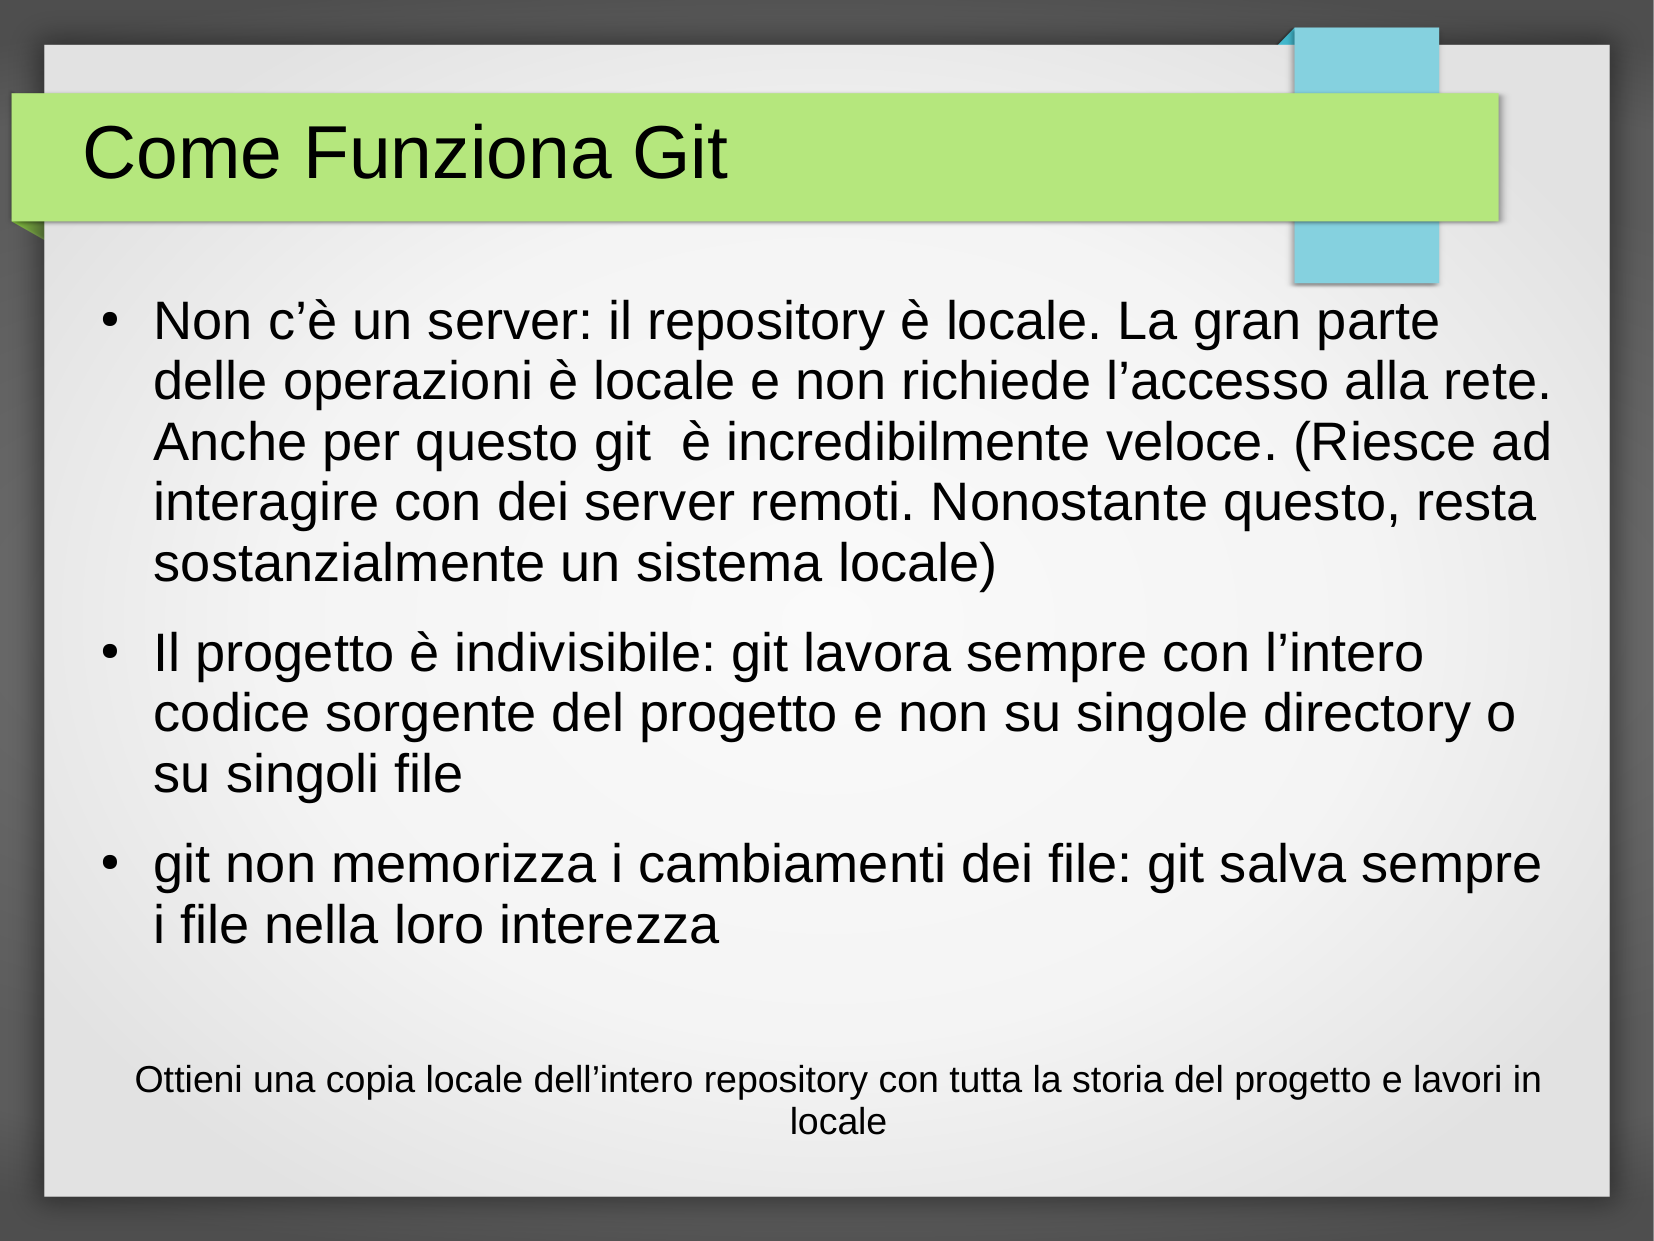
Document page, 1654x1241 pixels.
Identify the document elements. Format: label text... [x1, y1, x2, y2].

text_box Ottieni una copia locale dell’intero repository con tutta la storia del progetto e lavori in locale [106, 1009, 1571, 1151]
title Come Funziona Git [82, 49, 1571, 257]
list Non c’è un server: il repository è locale. La gran parte delle operazioni è locale e non richiede l’accesso alla rete. Anche per questo git è incredibilmente veloce. (Riesce ad interagire con dei server remoti. Nonostante questo, resta sostanzialmente un sistema locale) Il progetto è indivisibile: git lavora sempre con l’intero codice sorgente del progetto e non su singole directory o su singoli file git non memorizza i cambiamenti dei file: git salva sempre i file nella loro interezza [82, 290, 1571, 1010]
picture [0, 0, 1654, 1241]
